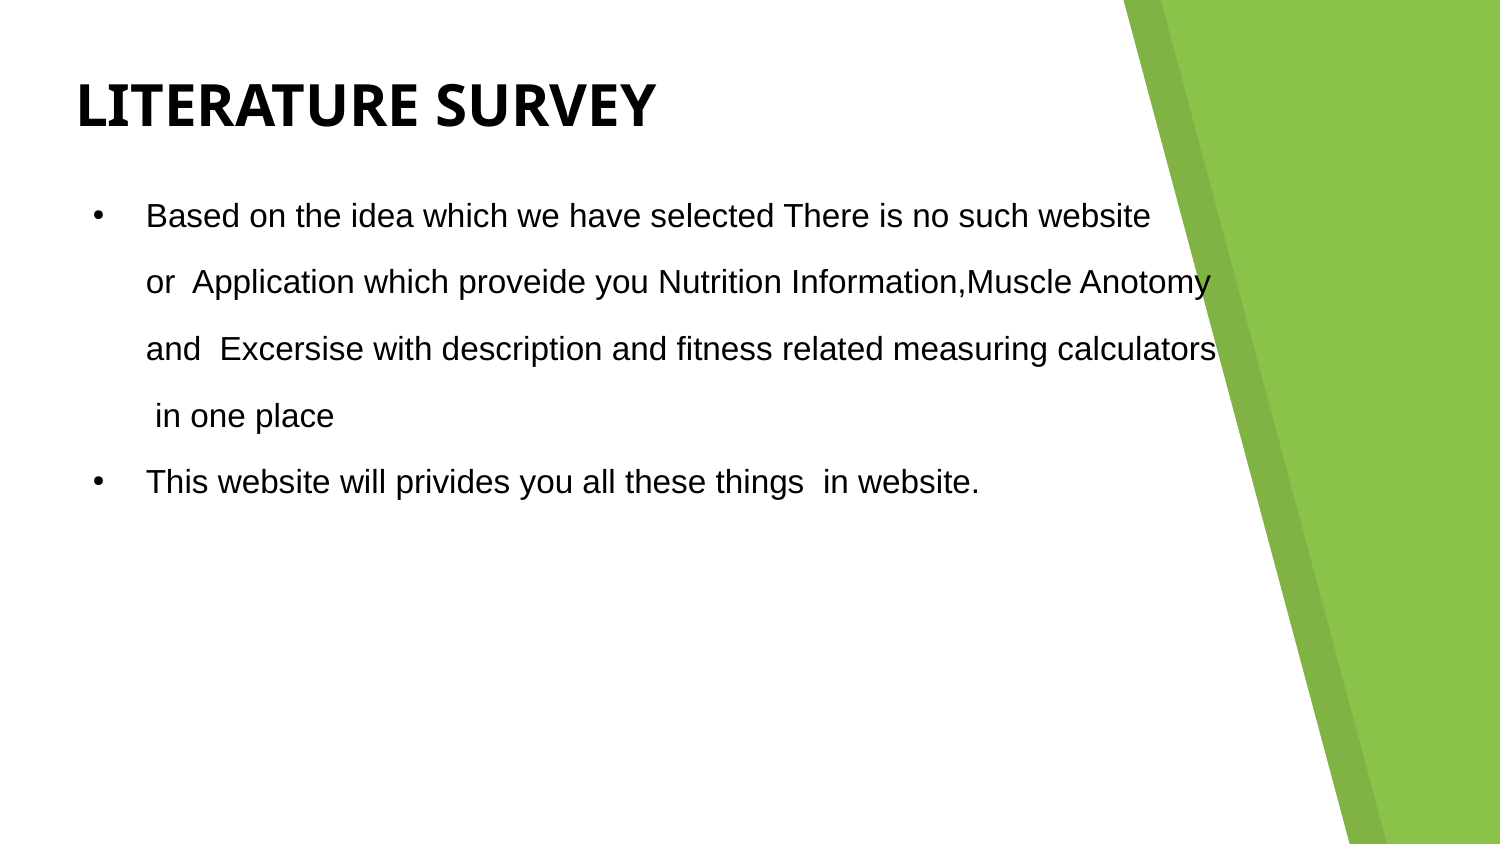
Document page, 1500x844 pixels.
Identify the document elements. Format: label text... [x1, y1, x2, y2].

title Literature Survey [75, 33, 1425, 175]
list Based on the idea which we have selected There is no such website or Application which proveide you Nutrition Information,Muscle Anotomy and Excersise with description and fitness related measuring calculators in one place This website will privides you all these things in website. [75, 197, 1425, 687]
